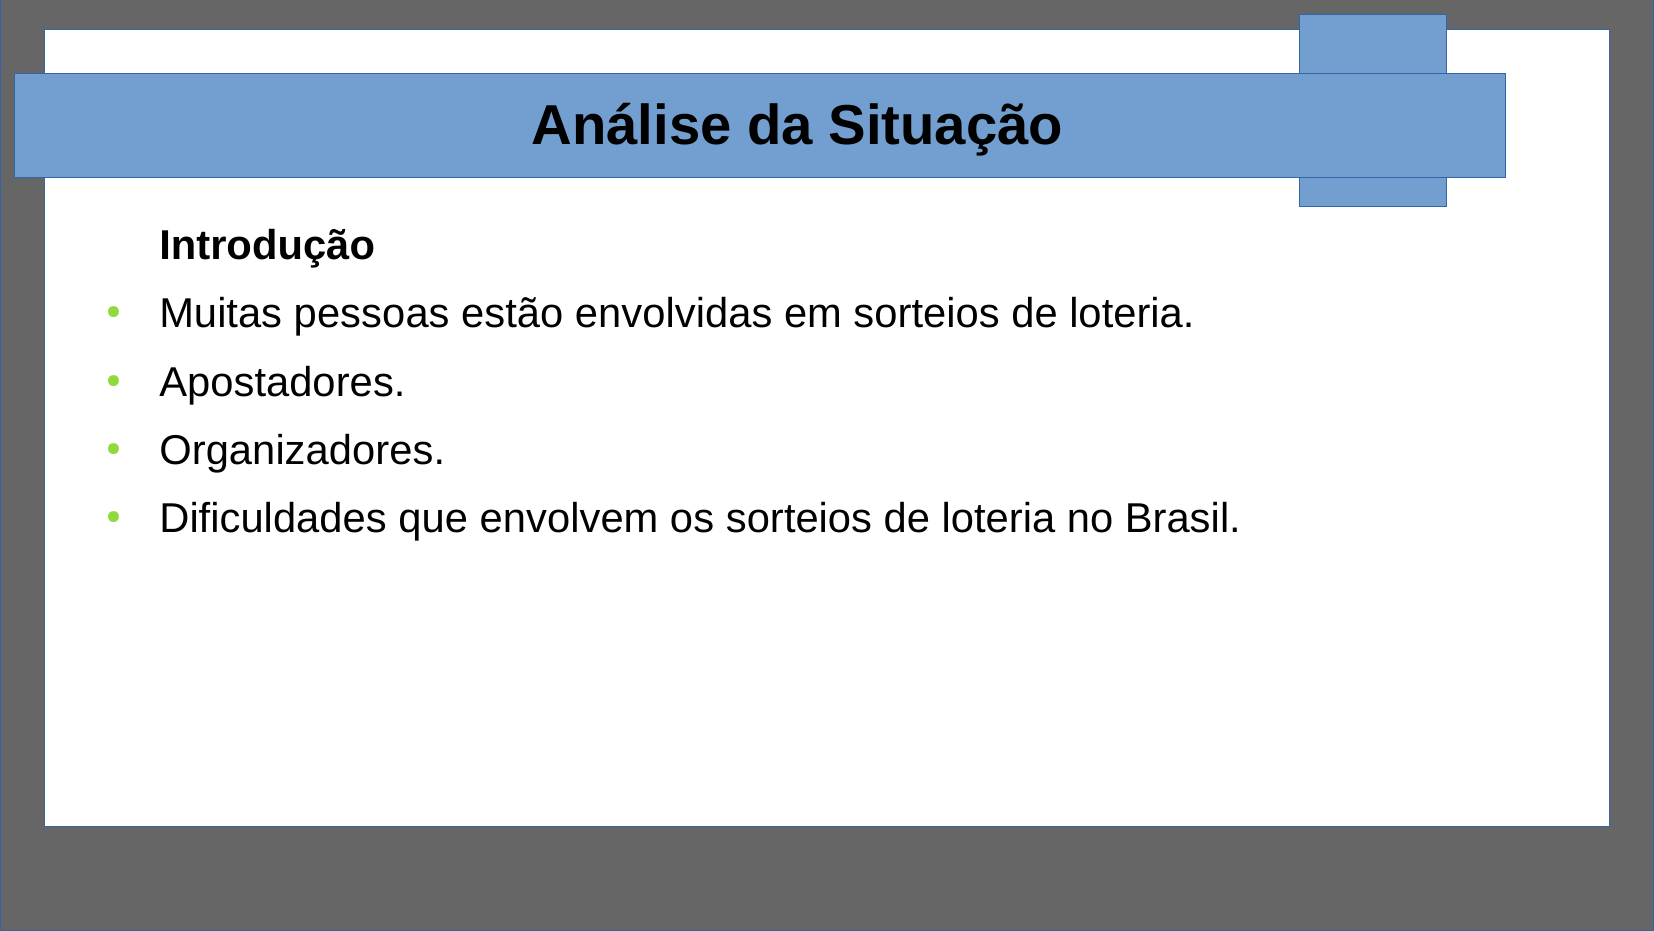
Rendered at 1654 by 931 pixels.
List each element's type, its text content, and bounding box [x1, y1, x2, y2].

title Análise da Situação [88, 73, 1506, 178]
list Introdução Muitas pessoas estão envolvidas em sorteios de loteria. Apostadores. Organizadores. Dificuldades que envolvem os sorteios de loteria no Brasil. [88, 221, 1565, 813]
